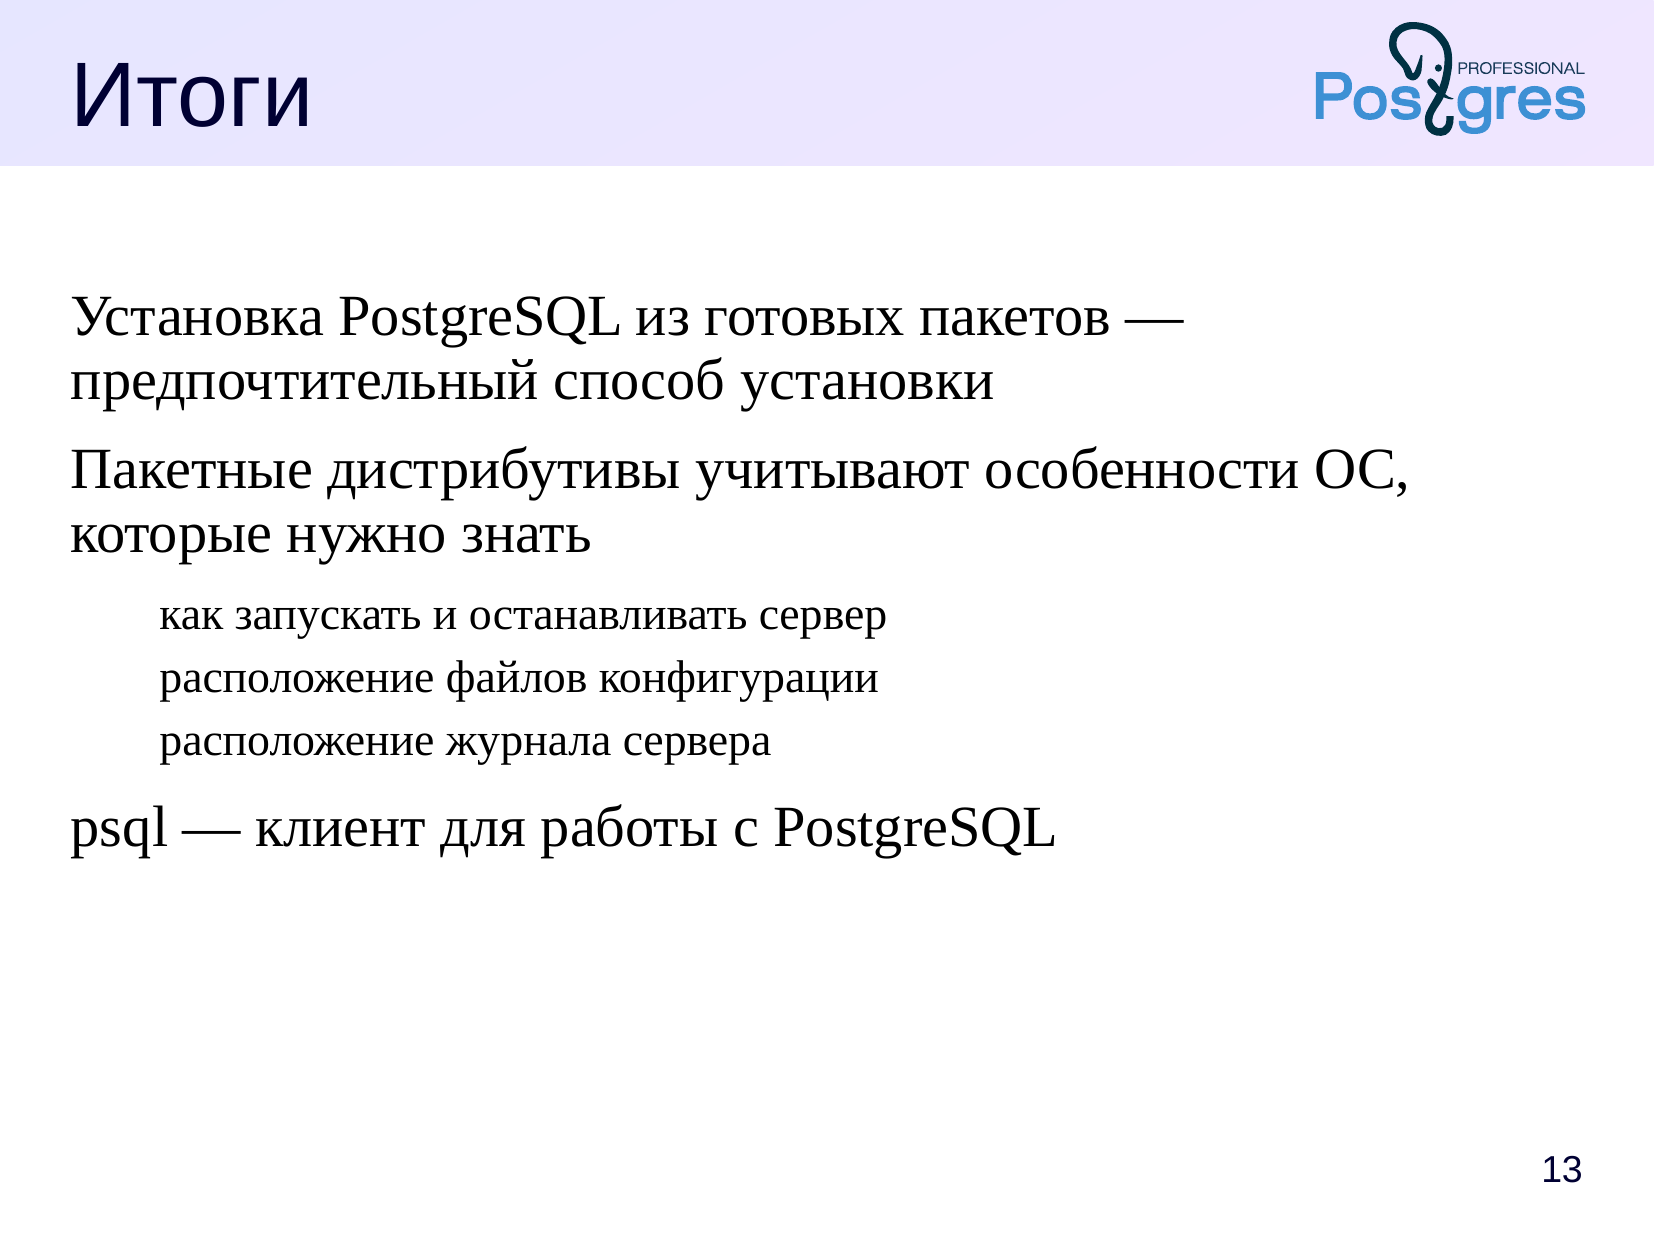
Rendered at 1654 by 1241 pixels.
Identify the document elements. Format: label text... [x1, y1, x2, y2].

list Установка PostgreSQL из готовых пакетов — предпочтительный способ установки Пакетные дистрибутивы учитывают особенности ОС, которые нужно знать как запускать и останавливать сервер расположение файлов конфигурации расположение журнала сервера psql — клиент для работы с PostgreSQL [70, 283, 1583, 1134]
title Итоги [70, 43, 1241, 147]
